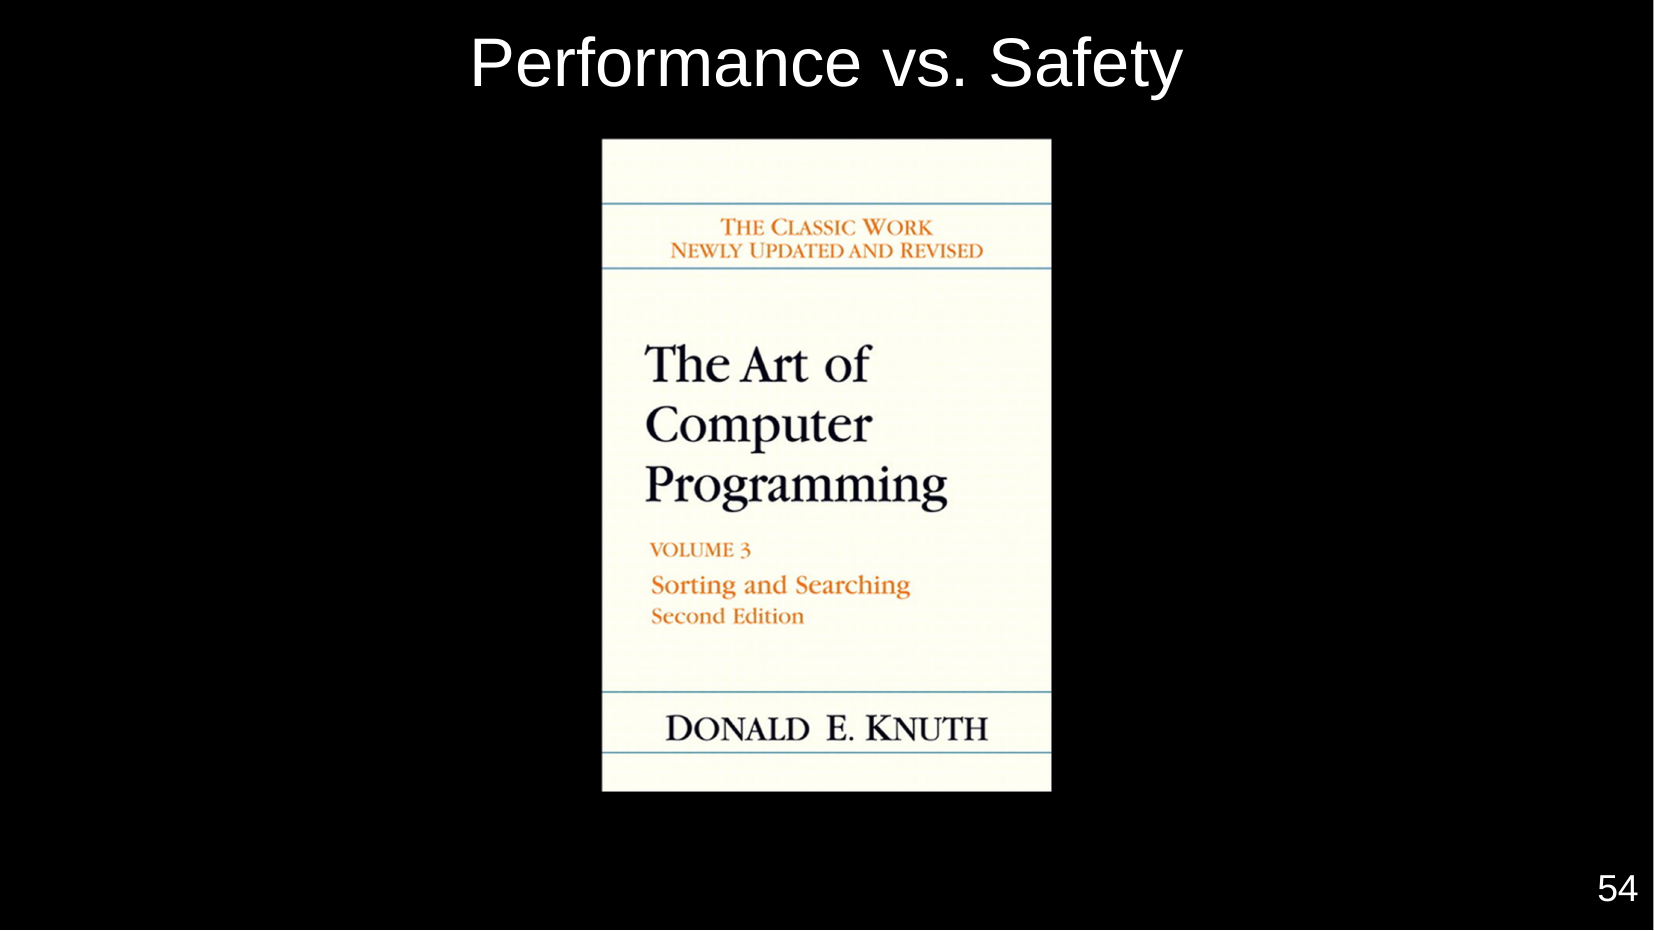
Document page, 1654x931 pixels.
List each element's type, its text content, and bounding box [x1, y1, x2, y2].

text_box <number> [1024, 860, 1654, 931]
picture [601, 138, 1052, 792]
title Performance vs. Safety [82, 4, 1571, 121]
